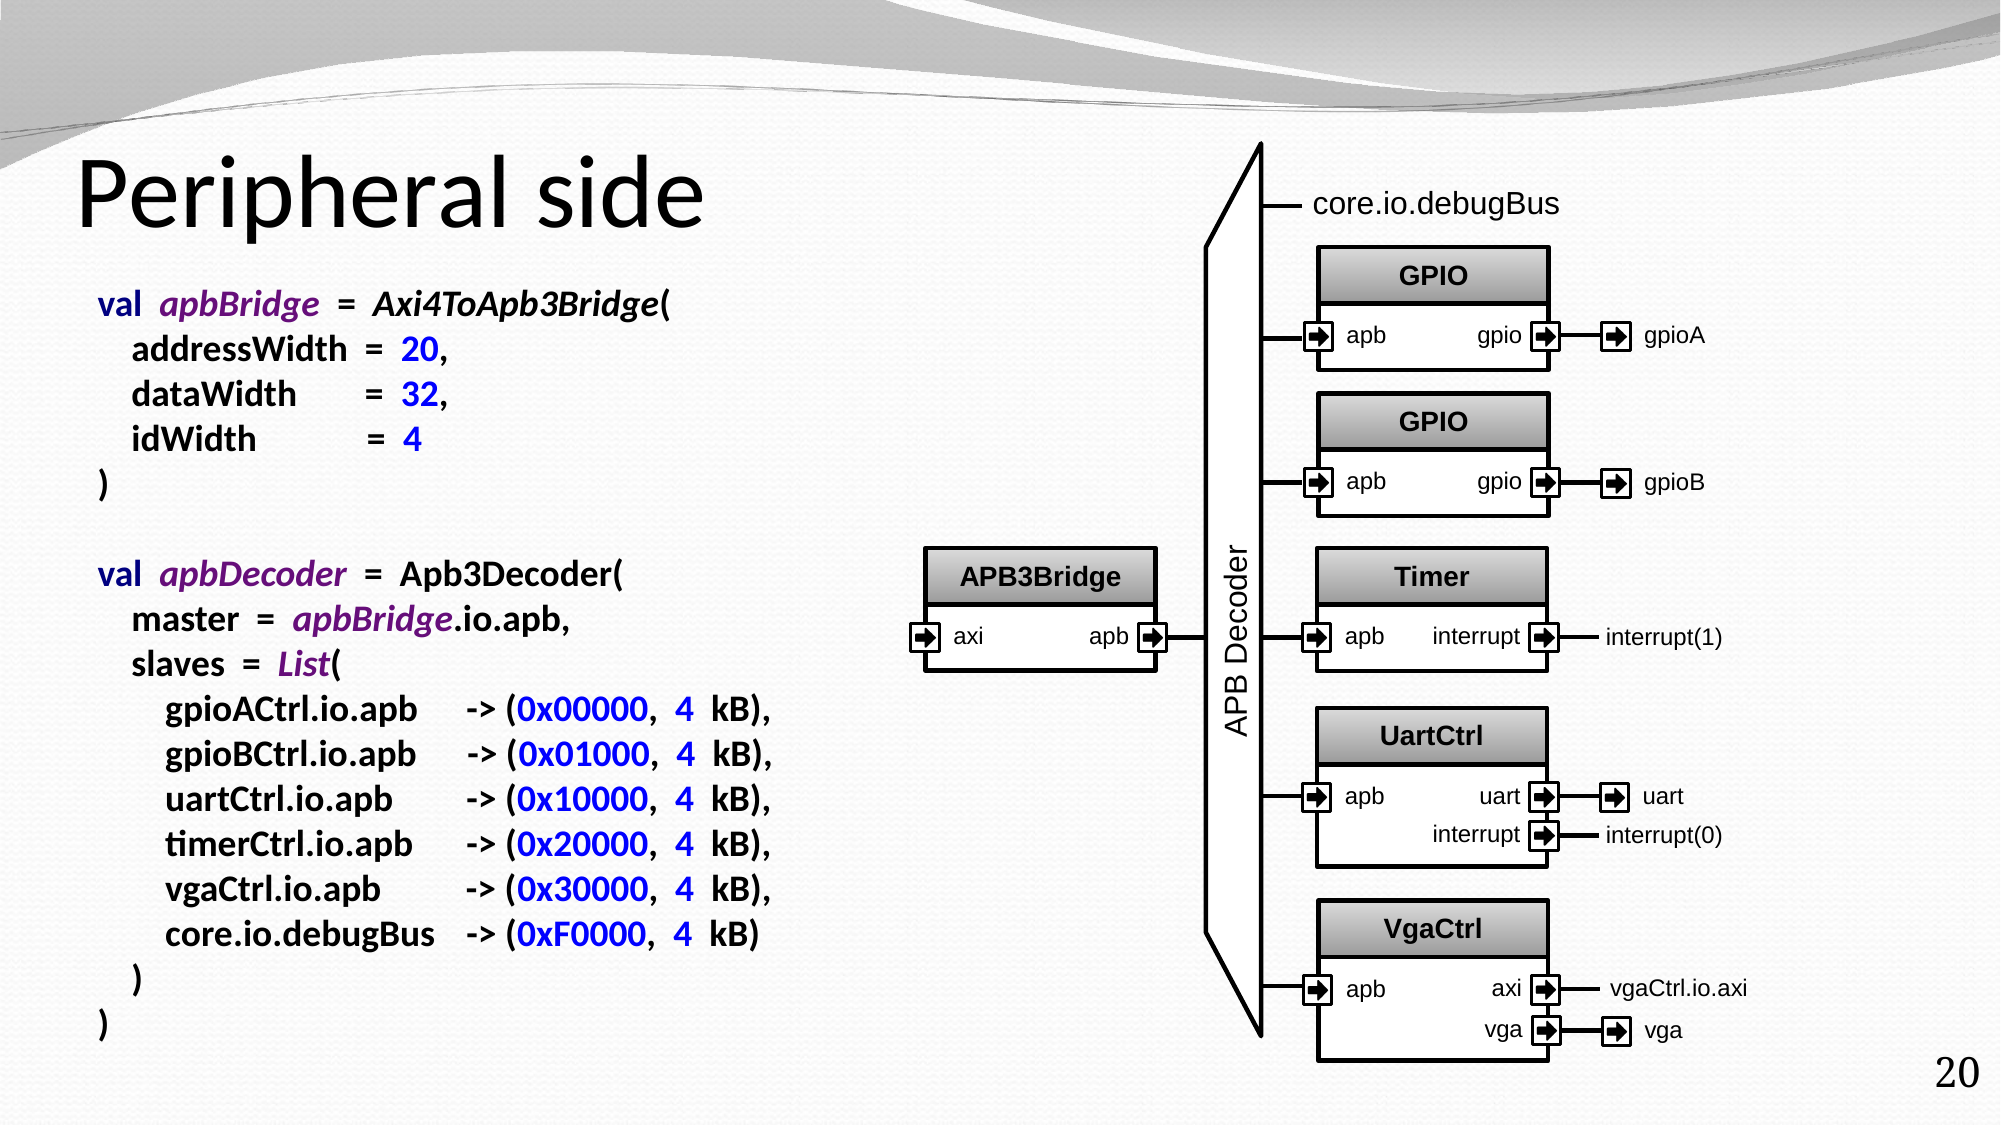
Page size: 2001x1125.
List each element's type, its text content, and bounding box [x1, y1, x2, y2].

title Peripheral side [75, 60, 1426, 248]
picture [0, 0, 2001, 1125]
text_box <numéro> [1813, 1042, 1981, 1103]
text_box val apbBridge = Axi4ToApb3Bridge( addressWidth = 20, dataWidth = 32, idWidth = 4 ) val apbDecoder = Apb3Decoder( master = apbBridge.io.apb, slaves = List( gpioACtrl.io.apb -> (0x00000, 4 kB), gpioBCtrl.io.apb -> (0x01000, 4 kB), uartCtrl.io.apb -> (0x10000, 4 kB), timerCtrl.io.apb -> (0x20000, 4 kB), vgaCtrl.io.apb -> (0x30000, 4 kB), core.io.debugBus -> (0xF0000, 4 kB) ) ) [82, 271, 910, 1125]
